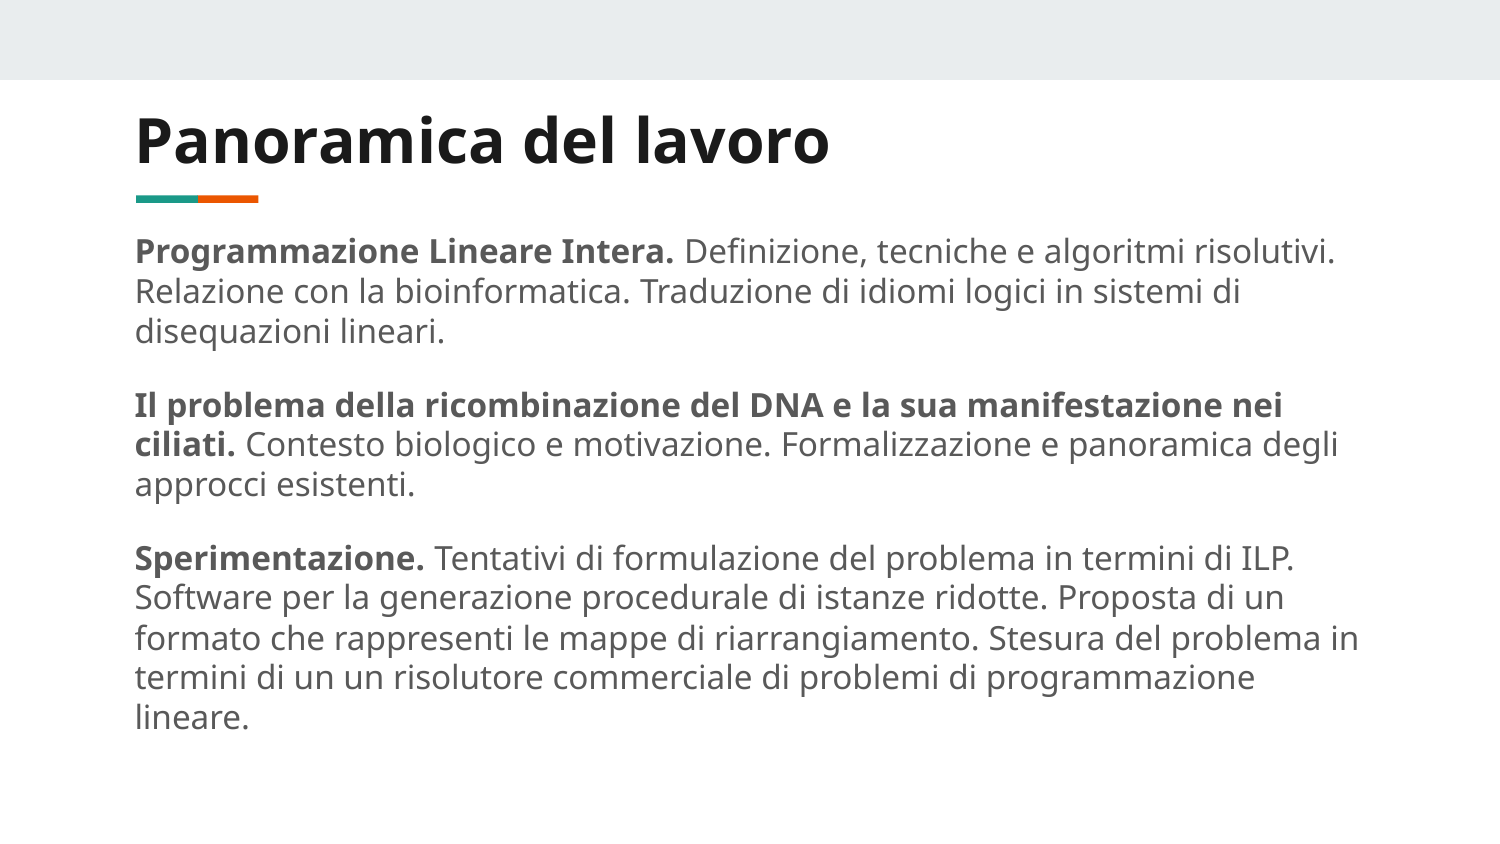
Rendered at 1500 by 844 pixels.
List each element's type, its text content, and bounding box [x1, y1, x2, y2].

title Panoramica del lavoro [119, 86, 1381, 194]
list Programmazione Lineare Intera. Definizione, tecniche e algoritmi risolutivi. Relazione con la bioinformatica. Traduzione di idiomi logici in sistemi di disequazioni lineari. Il problema della ricombinazione del DNA e la sua manifestazione nei ciliati. Contesto biologico e motivazione. Formalizzazione e panoramica degli approcci esistenti. Sperimentazione. Tentativi di formulazione del problema in termini di ILP. Software per la generazione procedurale di istanze ridotte. Proposta di un formato che rappresenti le mappe di riarrangiamento. Stesura del problema in termini di un un risolutore commerciale di problemi di programmazione lineare. [119, 215, 1381, 790]
